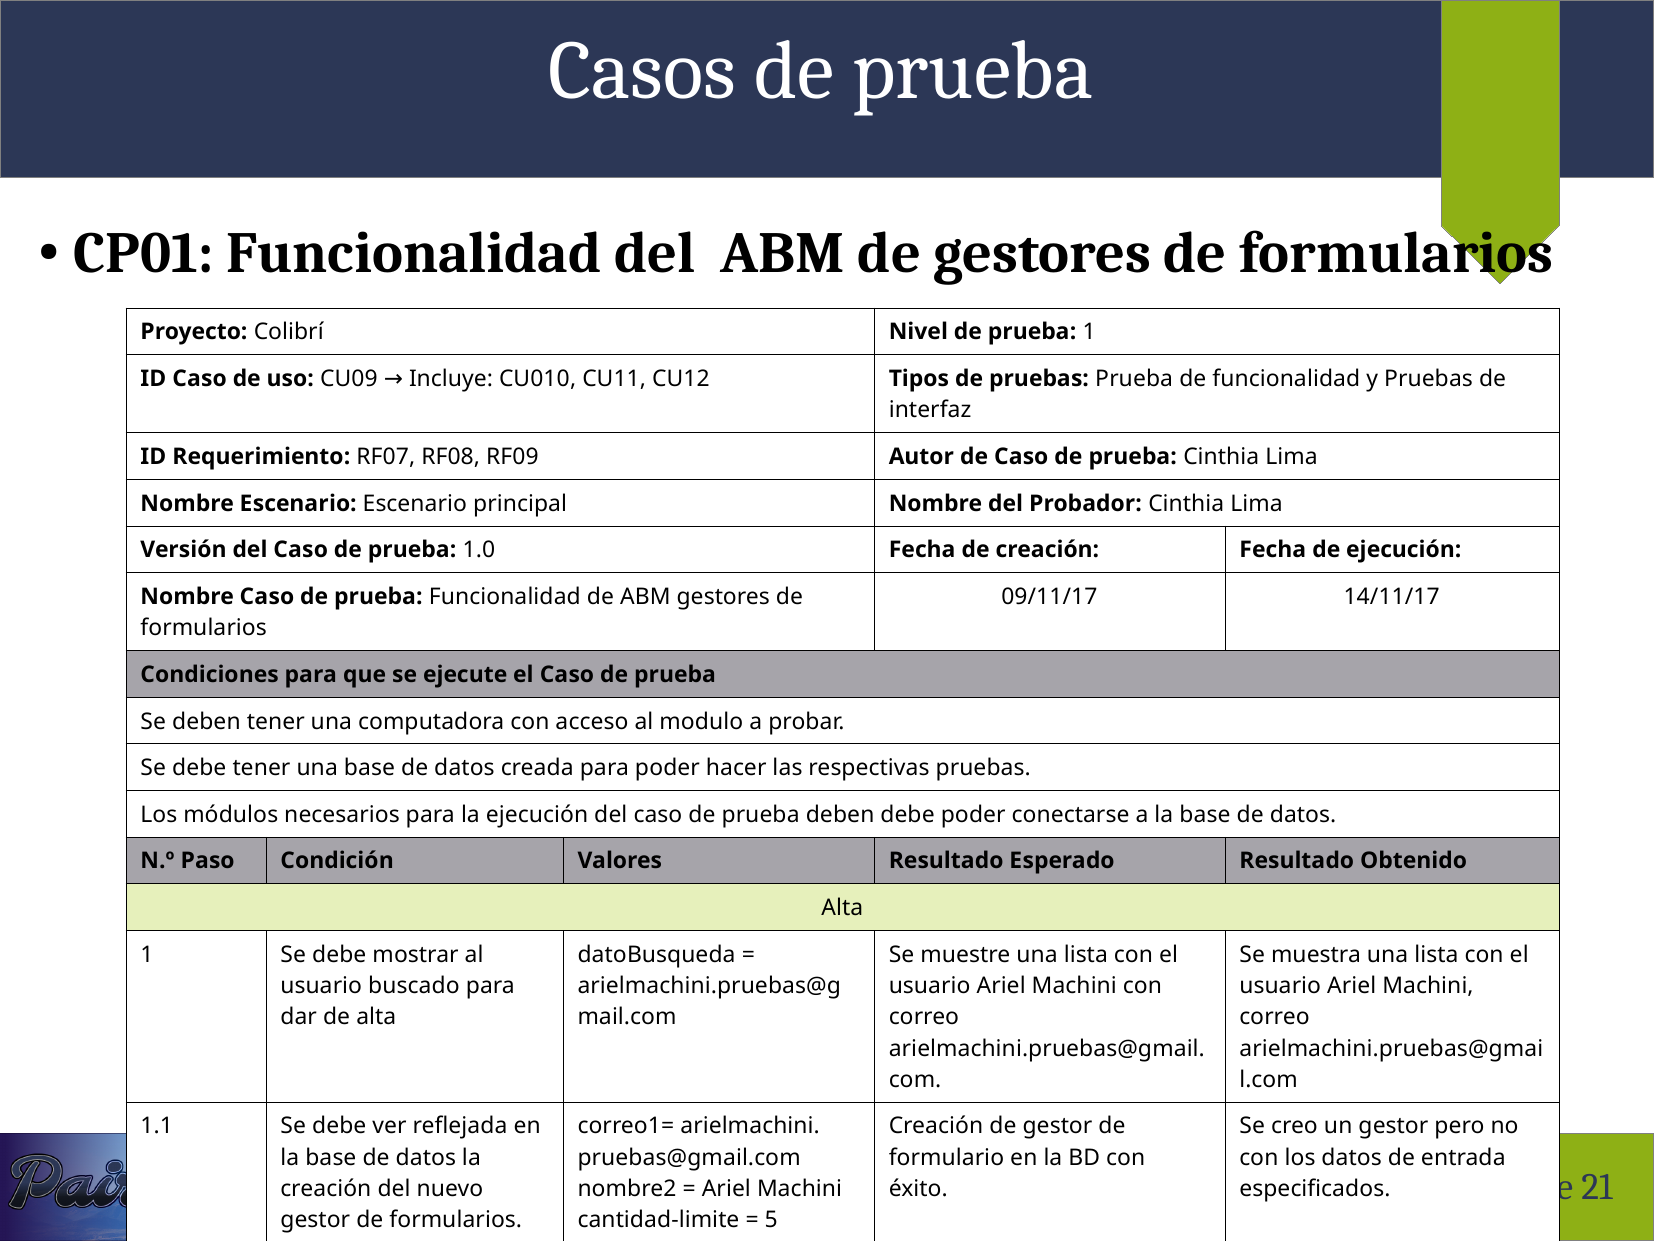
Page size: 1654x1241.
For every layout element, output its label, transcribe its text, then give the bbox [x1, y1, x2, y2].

table_cell 1 [127, 931, 266, 1102]
table_cell Se creo un gestor pero no con los datos de entrada especificados. [1226, 1103, 1559, 1241]
table_cell Se debe tener una base de datos creada para poder hacer las respectivas pruebas. [127, 744, 1559, 790]
table_header Proyecto: Colibrí [127, 309, 874, 354]
table_cell datoBusqueda = arielmachini.pruebas@gmail.com [564, 931, 874, 1102]
table_cell Los módulos necesarios para la ejecución del caso de prueba deben debe poder conectarse a la base de datos. [127, 791, 1559, 837]
table_cell N.º Paso [127, 838, 266, 883]
table_cell Se muestra una lista con el usuario Ariel Machini, correo arielmachini.pruebas@gmail.com [1226, 931, 1559, 1102]
table_cell ID Requerimiento: RF07, RF08, RF09 [127, 433, 874, 479]
table_cell Condición [267, 838, 563, 883]
table_cell 1.1 [127, 1103, 266, 1241]
text_box [1560, 1133, 1654, 1158]
table_cell Se debe ver reflejada en la base de datos la creación del nuevo gestor de formularios. [267, 1103, 563, 1241]
table_cell Se deben tener una computadora con acceso al modulo a probar. [127, 698, 1559, 743]
table_header Nivel de prueba: 1 [875, 309, 1559, 354]
table_cell Condiciones para que se ejecute el Caso de prueba [127, 651, 1559, 697]
table_cell Fecha de ejecución: [1226, 527, 1559, 572]
table_cell Resultado Esperado [875, 838, 1225, 883]
table_cell Se debe mostrar al usuario buscado para dar de alta [267, 931, 563, 1102]
table_cell 09/11/17 [875, 573, 1225, 650]
table_cell Nombre Caso de prueba: Funcionalidad de ABM gestores de formularios [127, 573, 874, 650]
table_cell Versión del Caso de prueba: 1.0 [127, 527, 874, 572]
table_cell Resultado Obtenido [1226, 838, 1559, 883]
table_cell ID Caso de uso: CU09 → Incluye: CU010, CU11, CU12 [127, 355, 874, 432]
table_cell Autor de Caso de prueba: Cinthia Lima [875, 433, 1559, 479]
table_cell Se muestre una lista con el usuario Ariel Machini con correo arielmachini.pruebas@gmail.com. [875, 931, 1225, 1102]
text_box [0, 0, 1654, 212]
table_cell correo1= arielmachini. pruebas@gmail.com nombre2 = Ariel Machini cantidad-limite = 5 permanente = -3 libertad = Si [564, 1103, 874, 1241]
picture [0, 1133, 126, 1241]
table_cell Creación de gestor de formulario en la BD con éxito. [875, 1103, 1225, 1241]
text_box CP01: Funcionalidad del ABM de gestores de formularios [23, 212, 1619, 321]
table_cell 14/11/17 [1226, 573, 1559, 650]
table_cell Tipos de pruebas: Prueba de funcionalidad y Pruebas de interfaz [875, 355, 1559, 432]
table_cell Alta [127, 884, 1559, 930]
table_cell Fecha de creación: [875, 527, 1225, 572]
table_cell Valores [564, 838, 874, 883]
text_box Casos de prueba [342, 15, 1300, 130]
text_box <number> de 21 [1560, 1158, 1654, 1241]
table_cell Nombre Escenario: Escenario principal [127, 480, 874, 526]
table_cell Nombre del Probador: Cinthia Lima [875, 480, 1559, 526]
